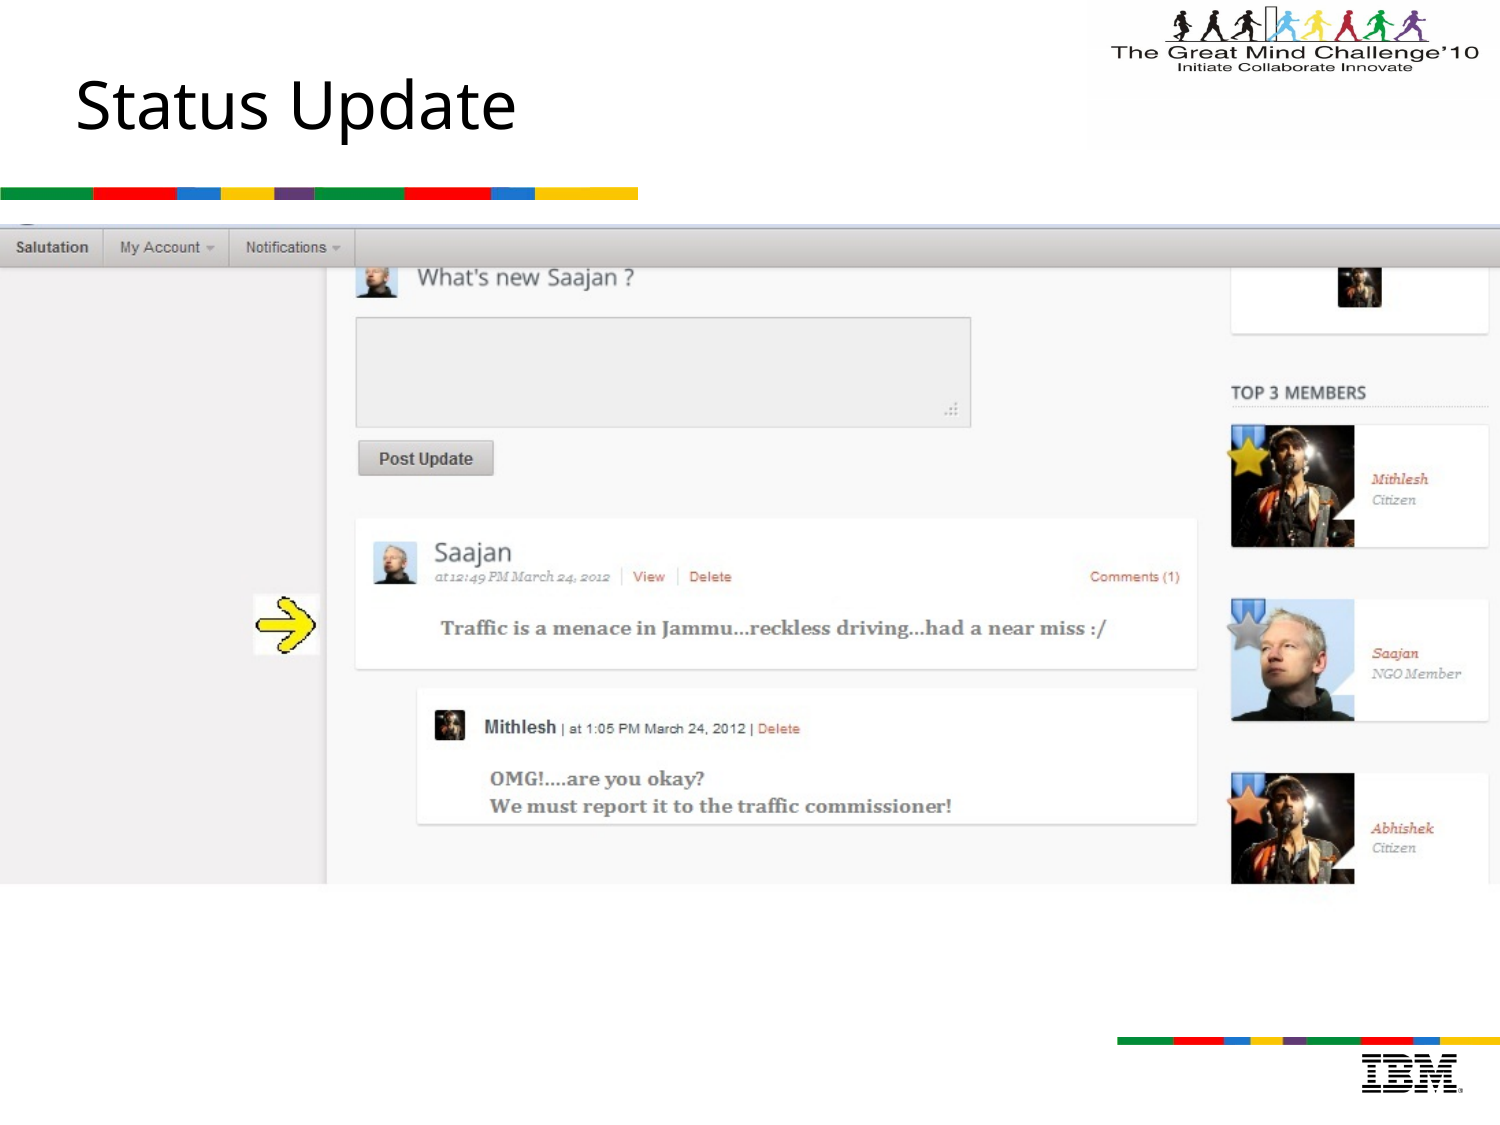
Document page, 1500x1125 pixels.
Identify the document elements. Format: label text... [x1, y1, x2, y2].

picture [0, 224, 1500, 965]
picture [1362, 1054, 1463, 1093]
picture [1087, 0, 1500, 150]
text_box Status Update [74, 55, 520, 150]
picture [0, 187, 638, 200]
picture [1117, 1037, 1500, 1045]
